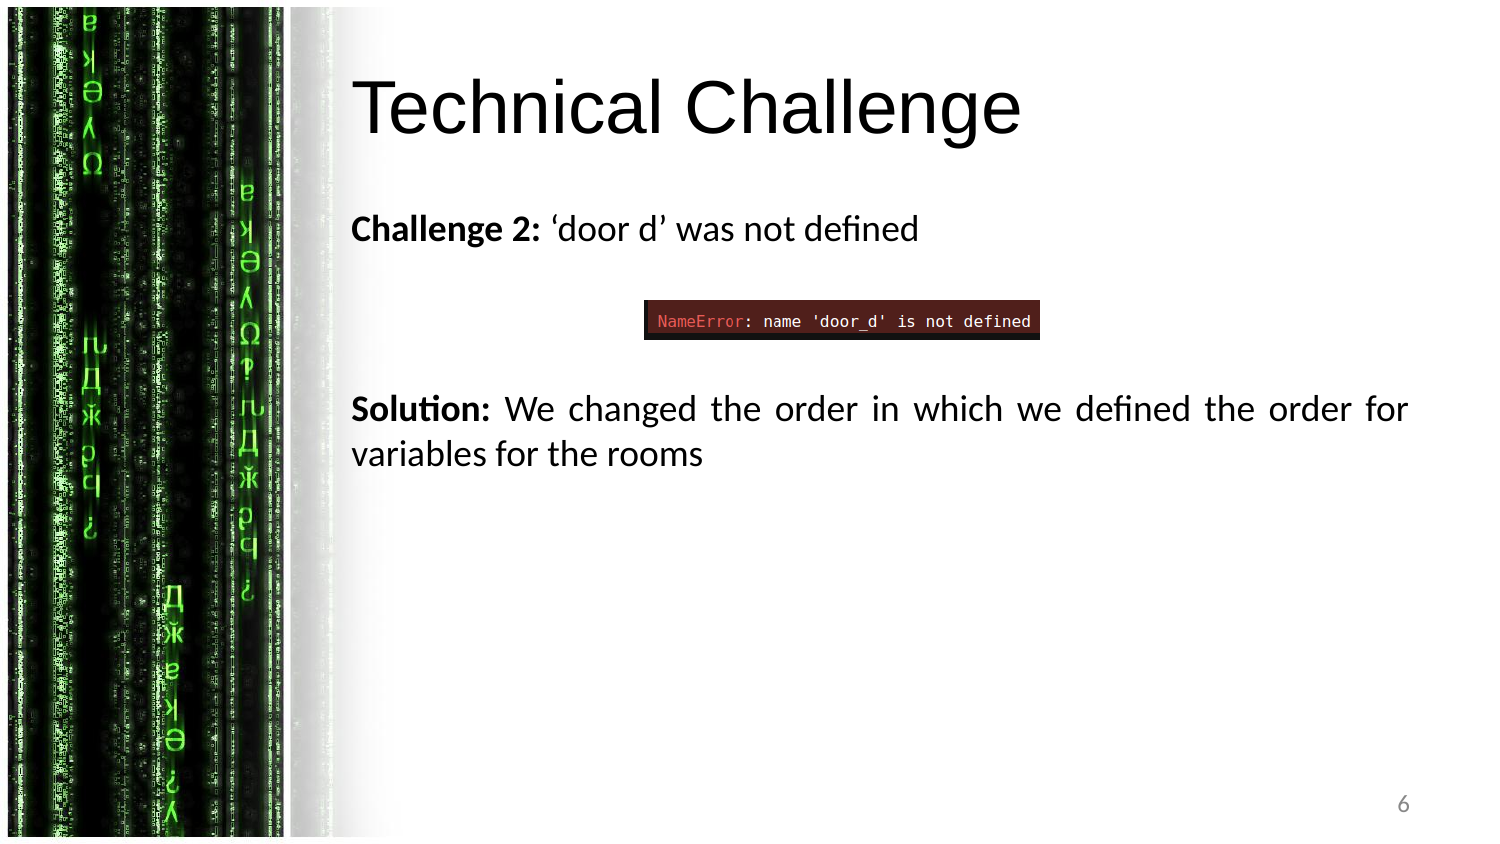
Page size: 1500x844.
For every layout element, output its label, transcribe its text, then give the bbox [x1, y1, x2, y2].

slide_number <number> [1074, 782, 1425, 827]
title Technical Challenge [336, 33, 1425, 175]
picture [0, 0, 1500, 844]
list Challenge 2: ‘door d’ was not defined Solution: We changed the order in which we defined the order for variables for the rooms [336, 196, 1425, 754]
